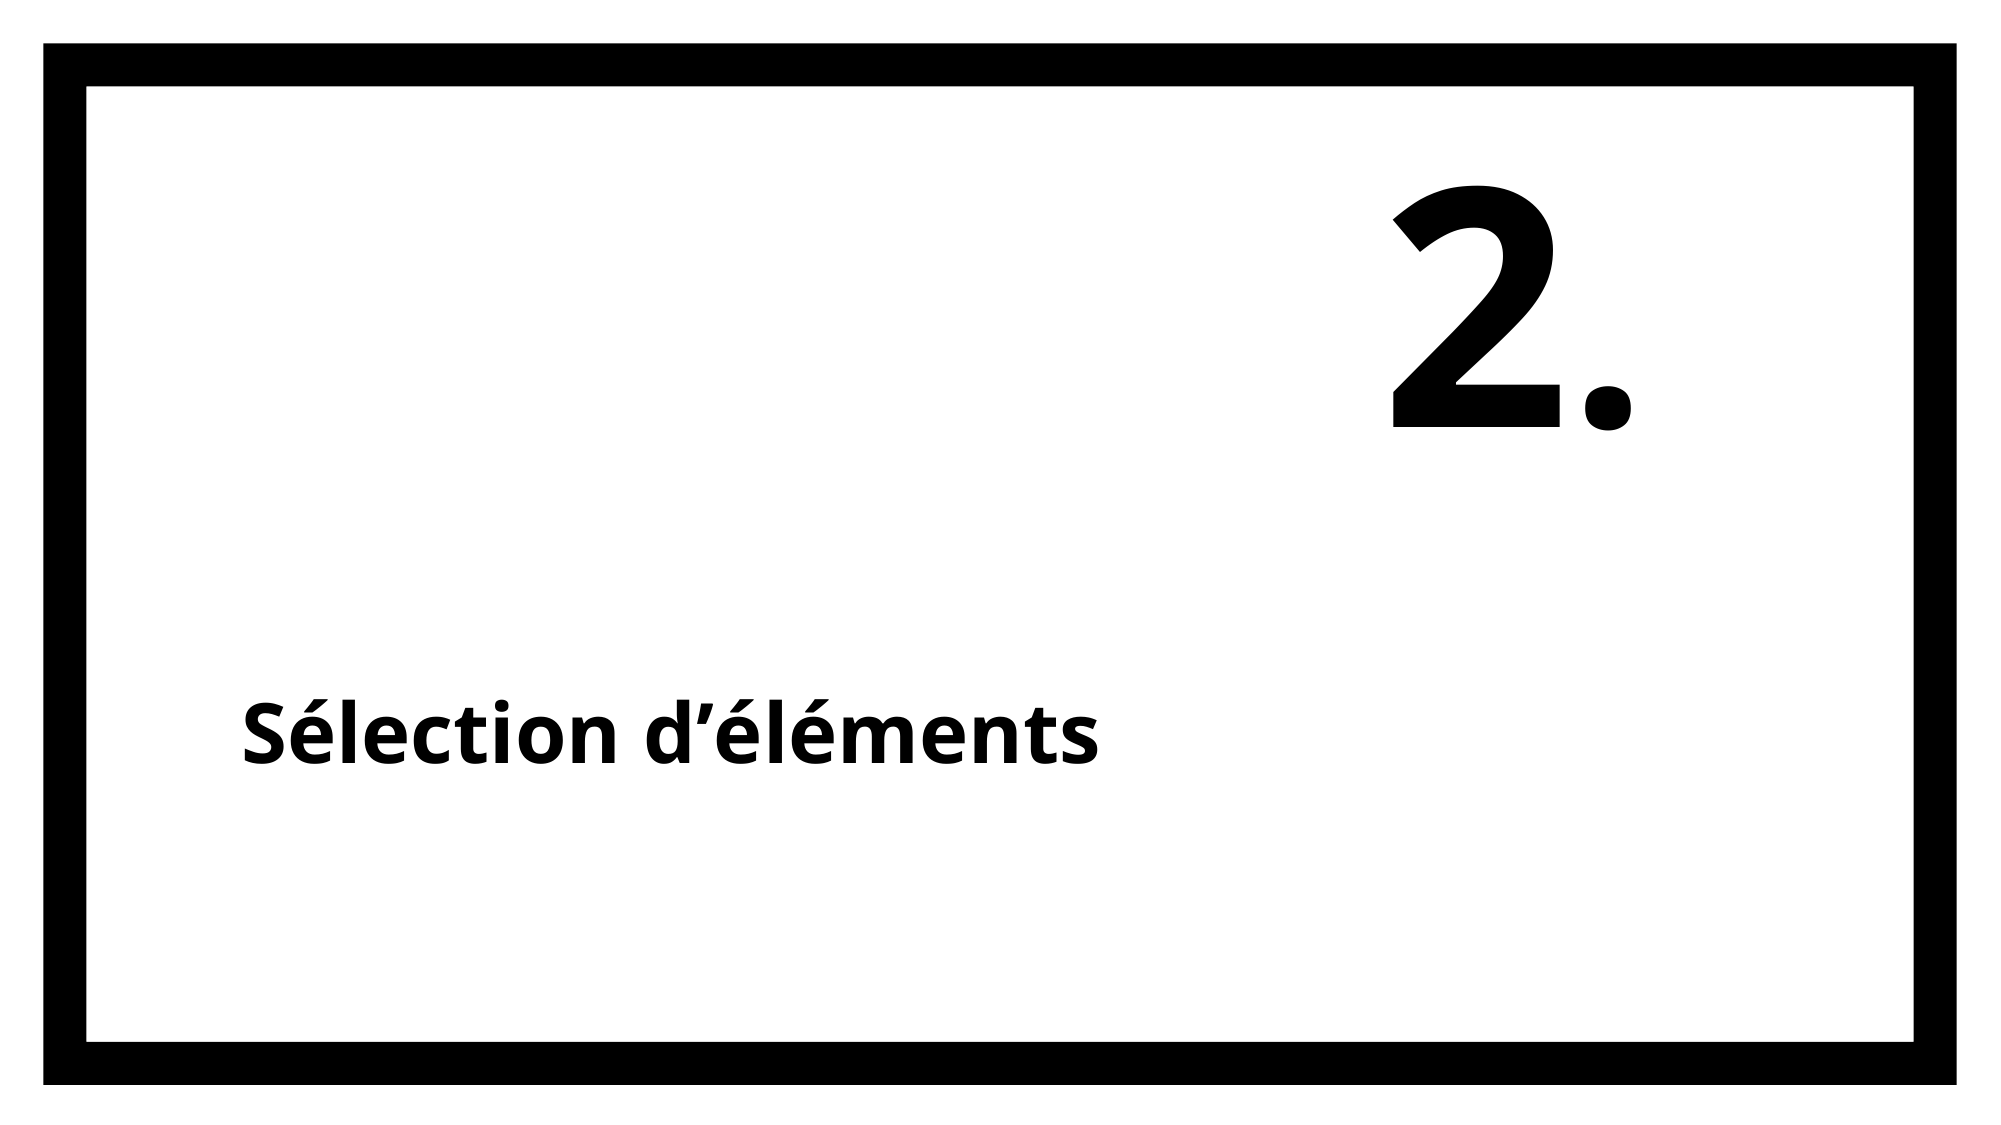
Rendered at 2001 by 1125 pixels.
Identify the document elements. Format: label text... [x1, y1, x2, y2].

title Sélection d’éléments [221, 546, 1305, 801]
text_box 2. [1360, 73, 1849, 497]
